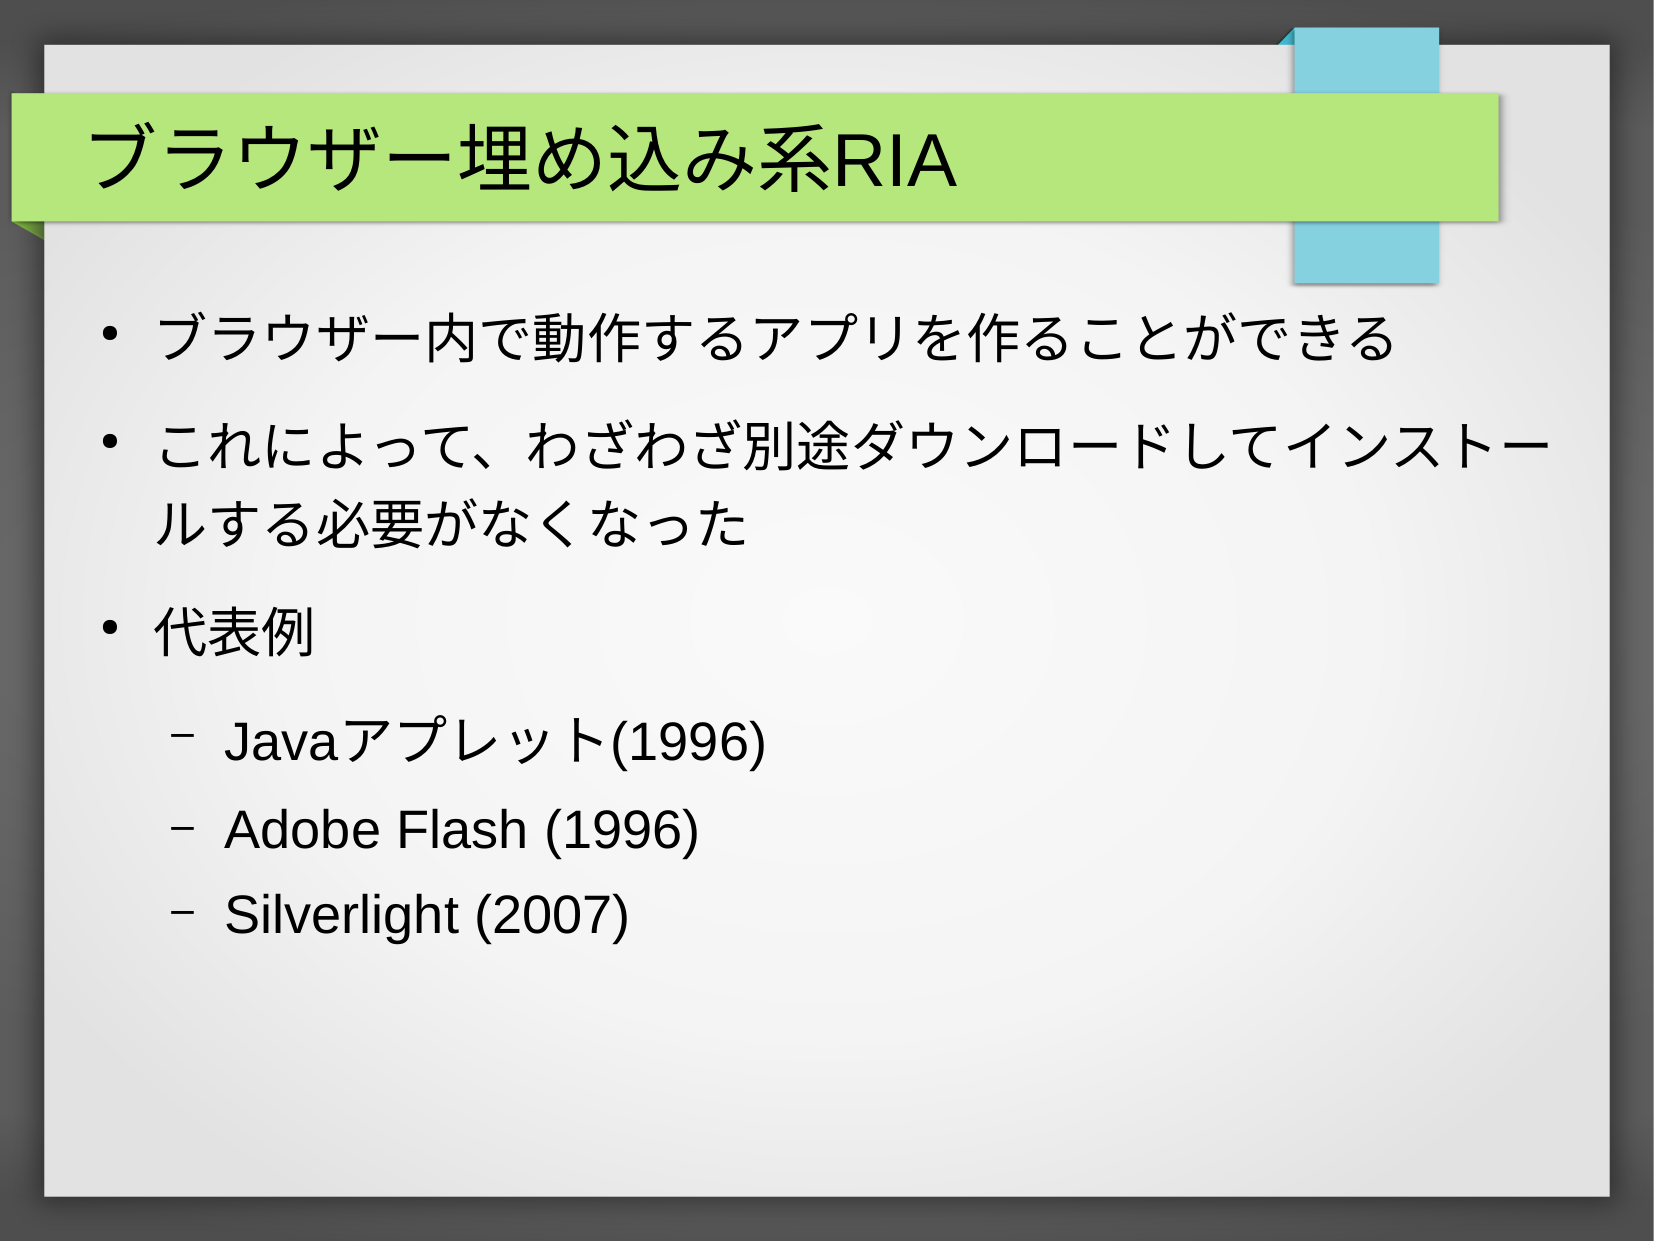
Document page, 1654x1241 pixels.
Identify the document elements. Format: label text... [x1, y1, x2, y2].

title ブラウザー埋め込み系RIA [82, 94, 1264, 213]
picture [0, 0, 1654, 1241]
list ブラウザー内で動作するアプリを作ることができる これによって、わざわざ別途ダウンロードしてインストールする必要がなくなった 代表例 Javaアプレット(1996) Adobe Flash (1996) Silverlight (2007) [82, 295, 1571, 1015]
